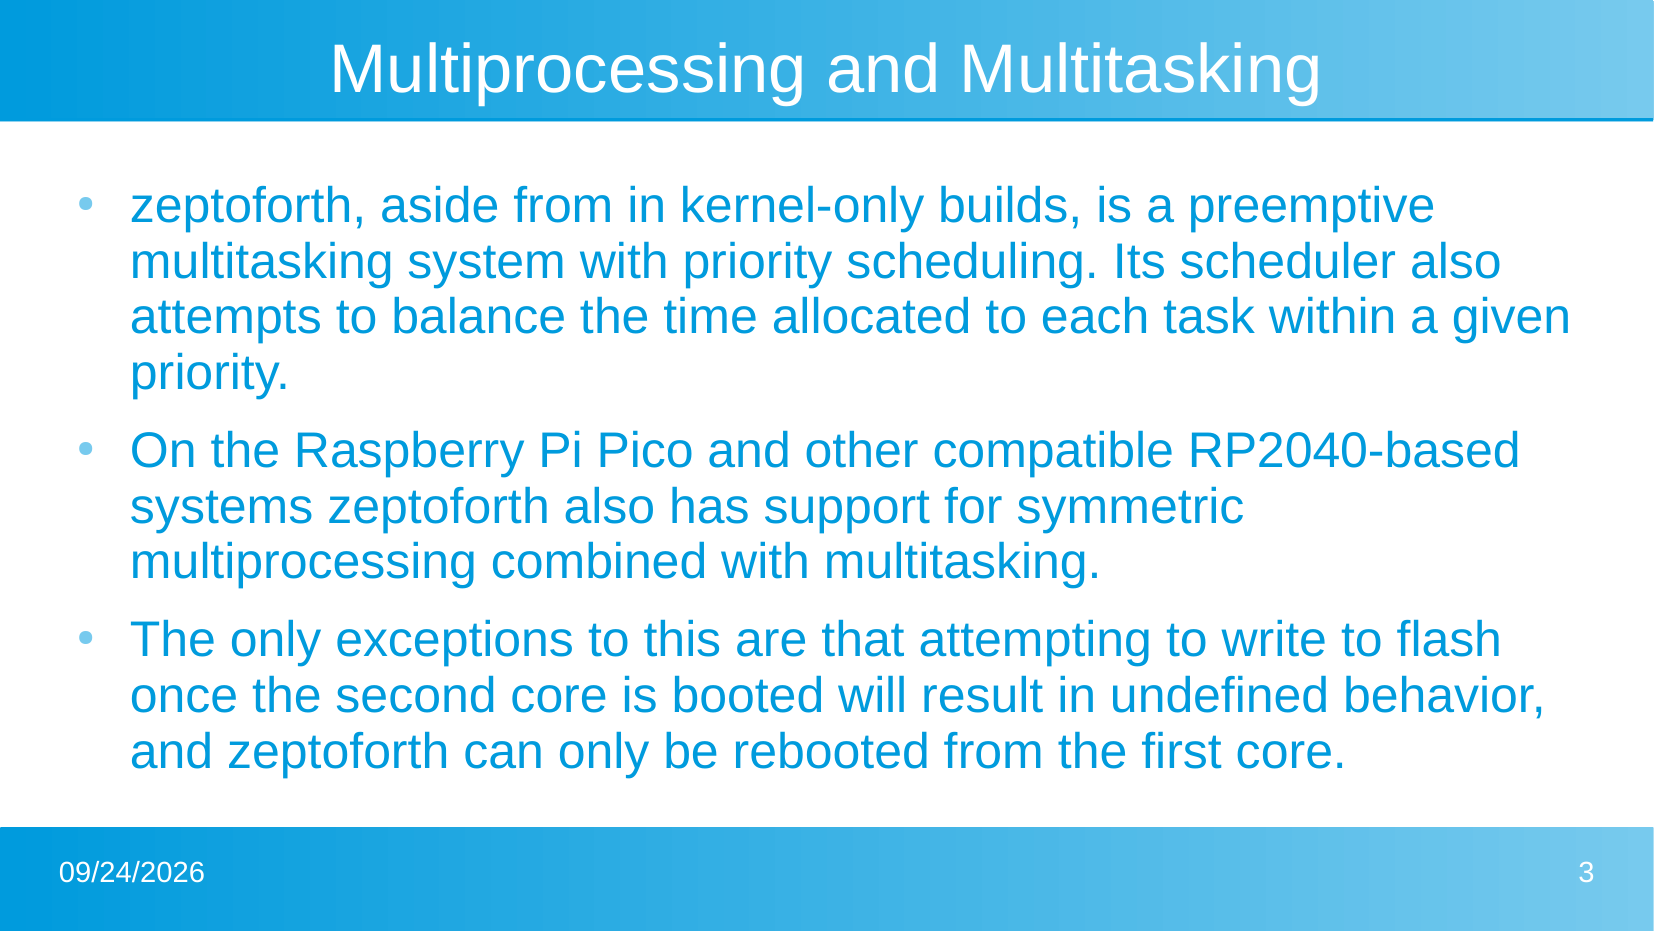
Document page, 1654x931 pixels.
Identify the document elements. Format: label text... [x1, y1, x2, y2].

title Multiprocessing and Multitasking [59, 29, 1595, 108]
list zeptoforth, aside from in kernel-only builds, is a preemptive multitasking system with priority scheduling. Its scheduler also attempts to balance the time allocated to each task within a given priority. On the Raspberry Pi Pico and other compatible RP2040-based systems zeptoforth also has support for symmetric multiprocessing combined with multitasking. The only exceptions to this are that attempting to write to flash once the second core is booted will result in undefined behavior, and zeptoforth can only be rebooted from the first core. [59, 177, 1595, 768]
